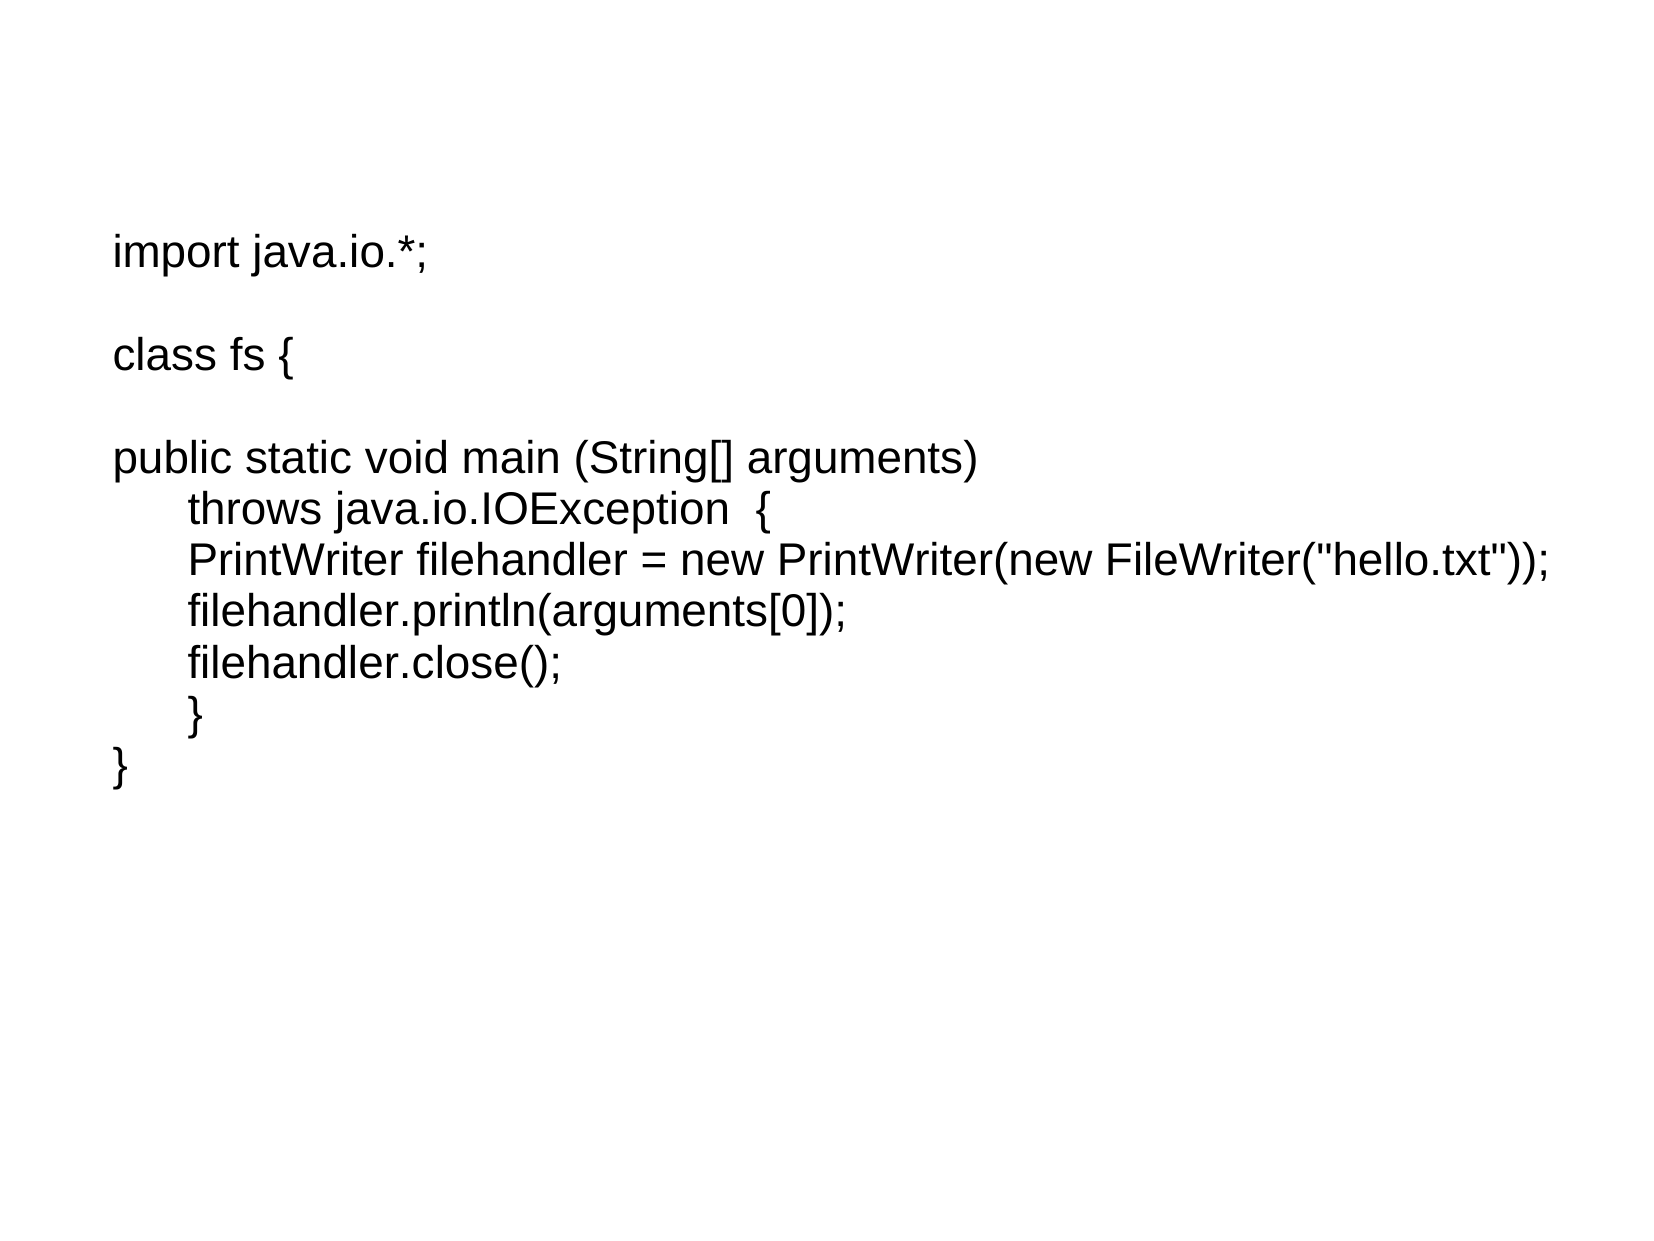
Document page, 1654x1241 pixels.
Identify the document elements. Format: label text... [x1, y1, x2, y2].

title import java.io.*; class fs { public static void main (String[] arguments) throws java.io.IOException { PrintWriter filehandler = new PrintWriter(new FileWriter("hello.txt")); filehandler.println(arguments[0]); filehandler.close(); } } [112, 227, 1601, 841]
